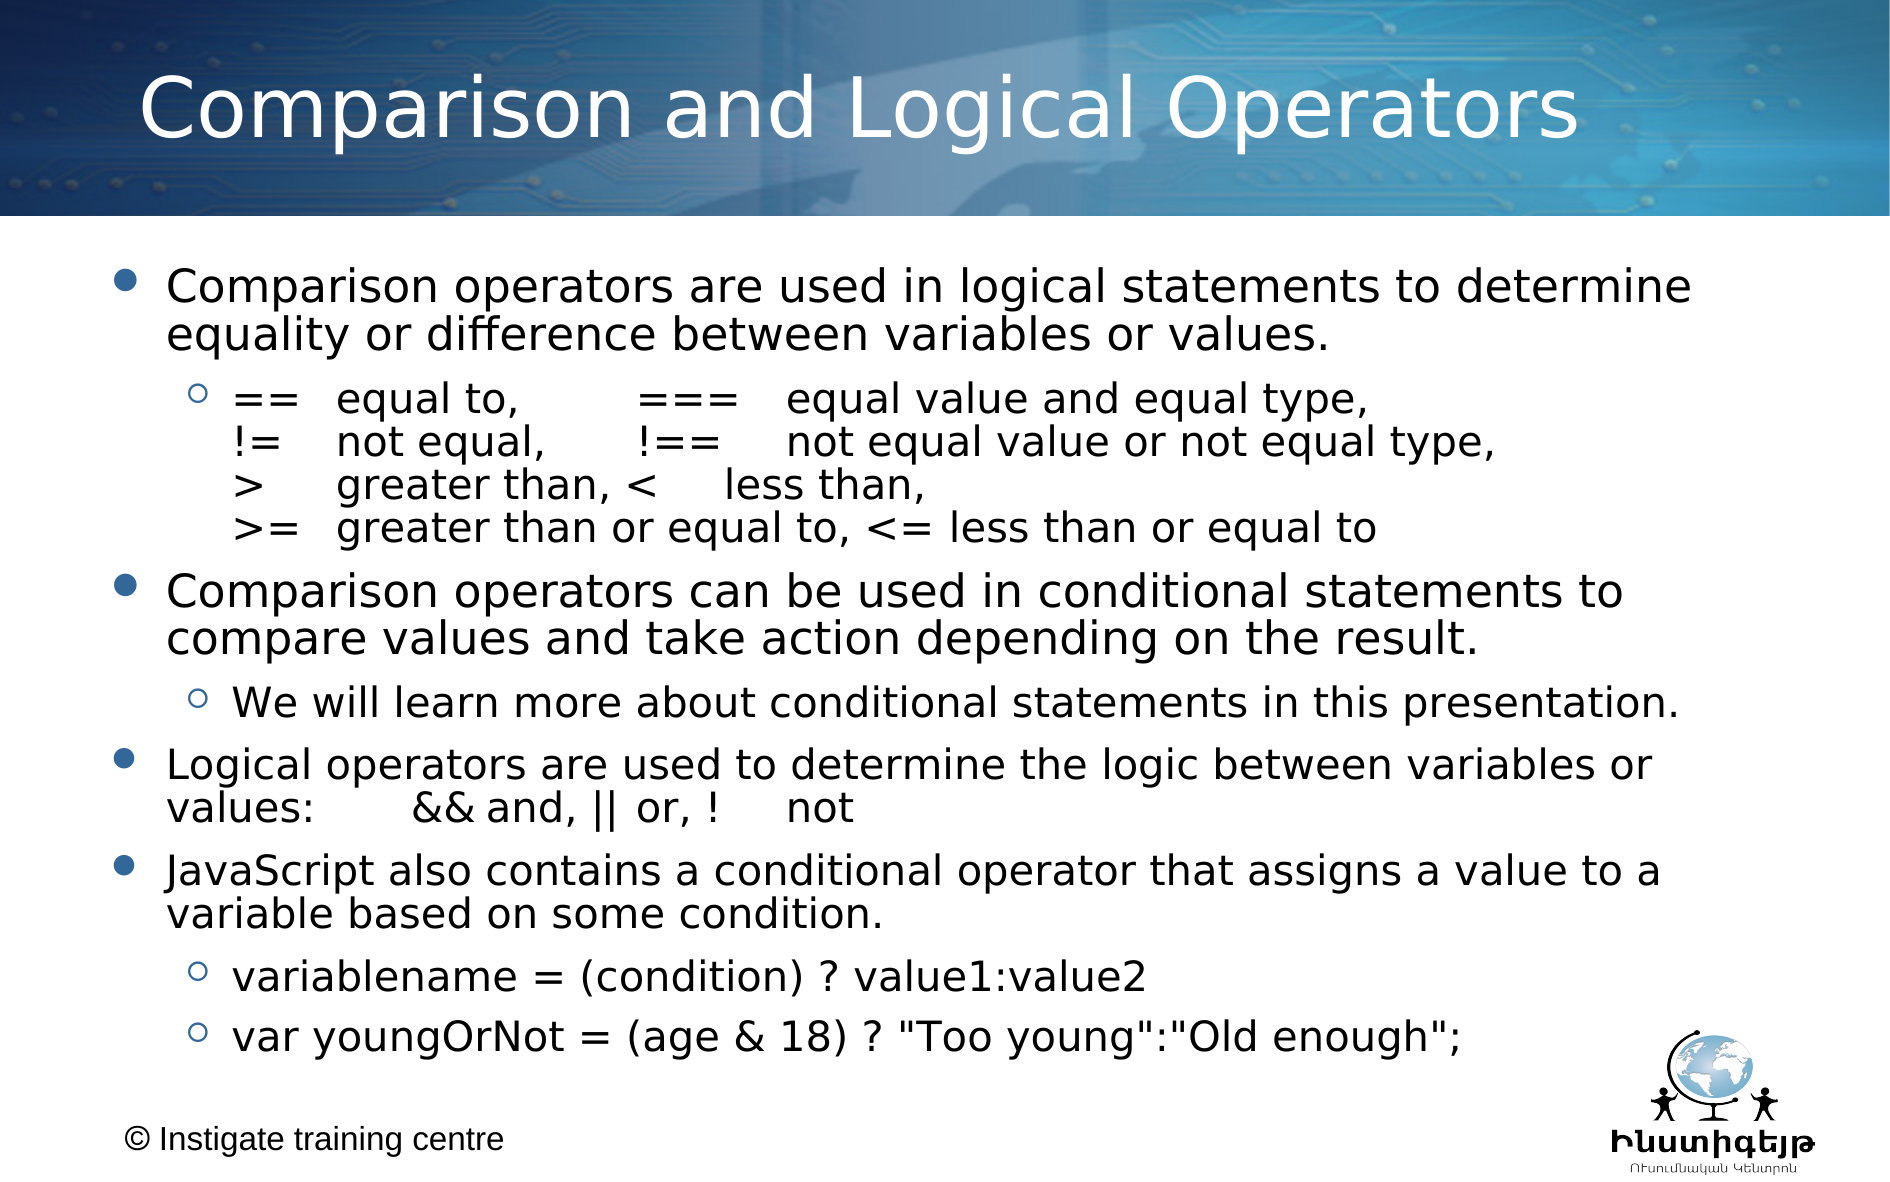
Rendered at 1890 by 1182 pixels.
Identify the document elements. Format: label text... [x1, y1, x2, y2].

picture [1612, 1030, 1815, 1175]
list Comparison operators are used in logical statements to determine equality or difference between variables or values. == equal to, === equal value and equal type, != not equal, !== not equal value or not equal type, > greater than, < less than, >= greater than or equal to, <= less than or equal to Comparison operators can be used in conditional statements to compare values and take action depending on the result. We will learn more about conditional statements in this presentation. Logical operators are used to determine the logic between variables or values: && and, || or, ! not JavaScript also contains a conditional operator that assigns a value to a variable based on some condition. variablename = (condition) ? value1:value2 var youngOrNot = (age & 18) ? "Too young":"Old enough"; [110, 264, 1801, 291]
picture [0, 0, 1890, 216]
